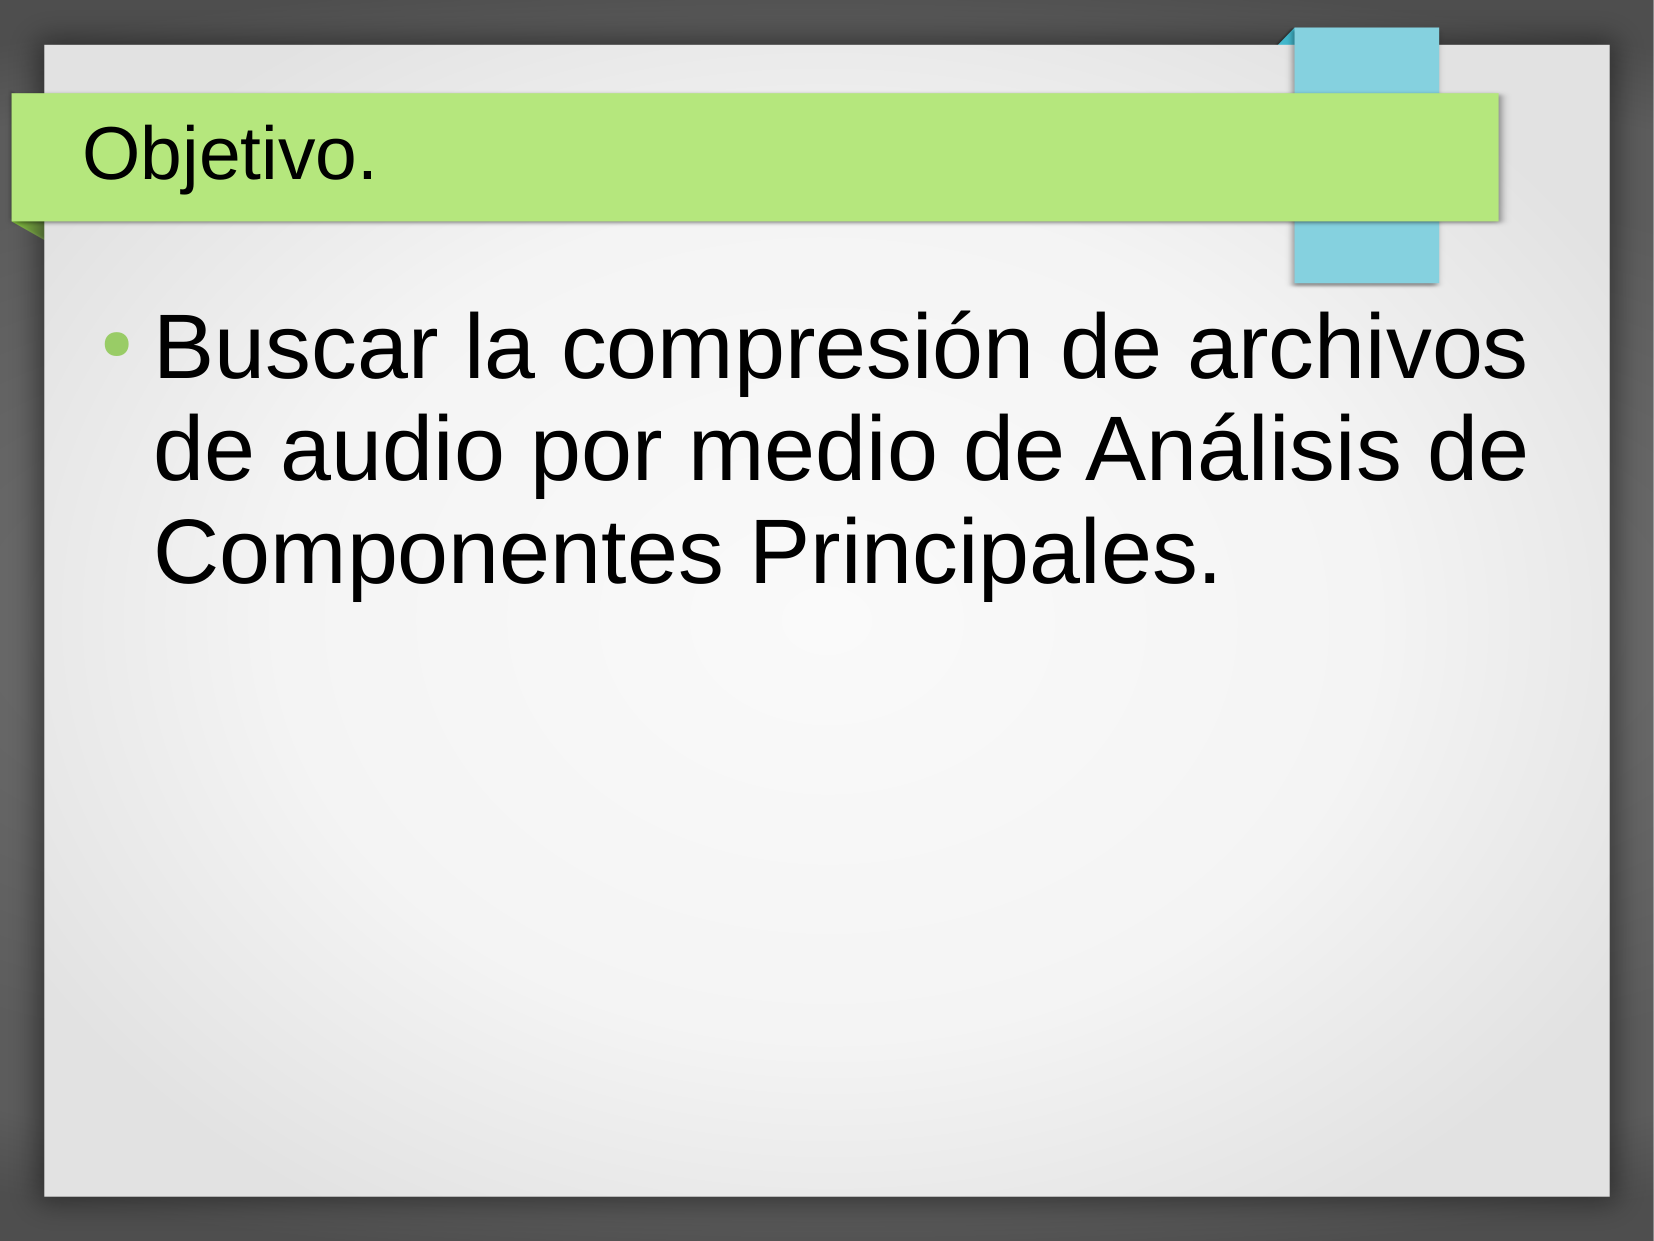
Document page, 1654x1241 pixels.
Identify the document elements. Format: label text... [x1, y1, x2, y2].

list Buscar la compresión de archivos de audio por medio de Análisis de Componentes Principales. [82, 295, 1571, 1015]
picture [0, 0, 1654, 1241]
title Objetivo. [82, 94, 1264, 213]
